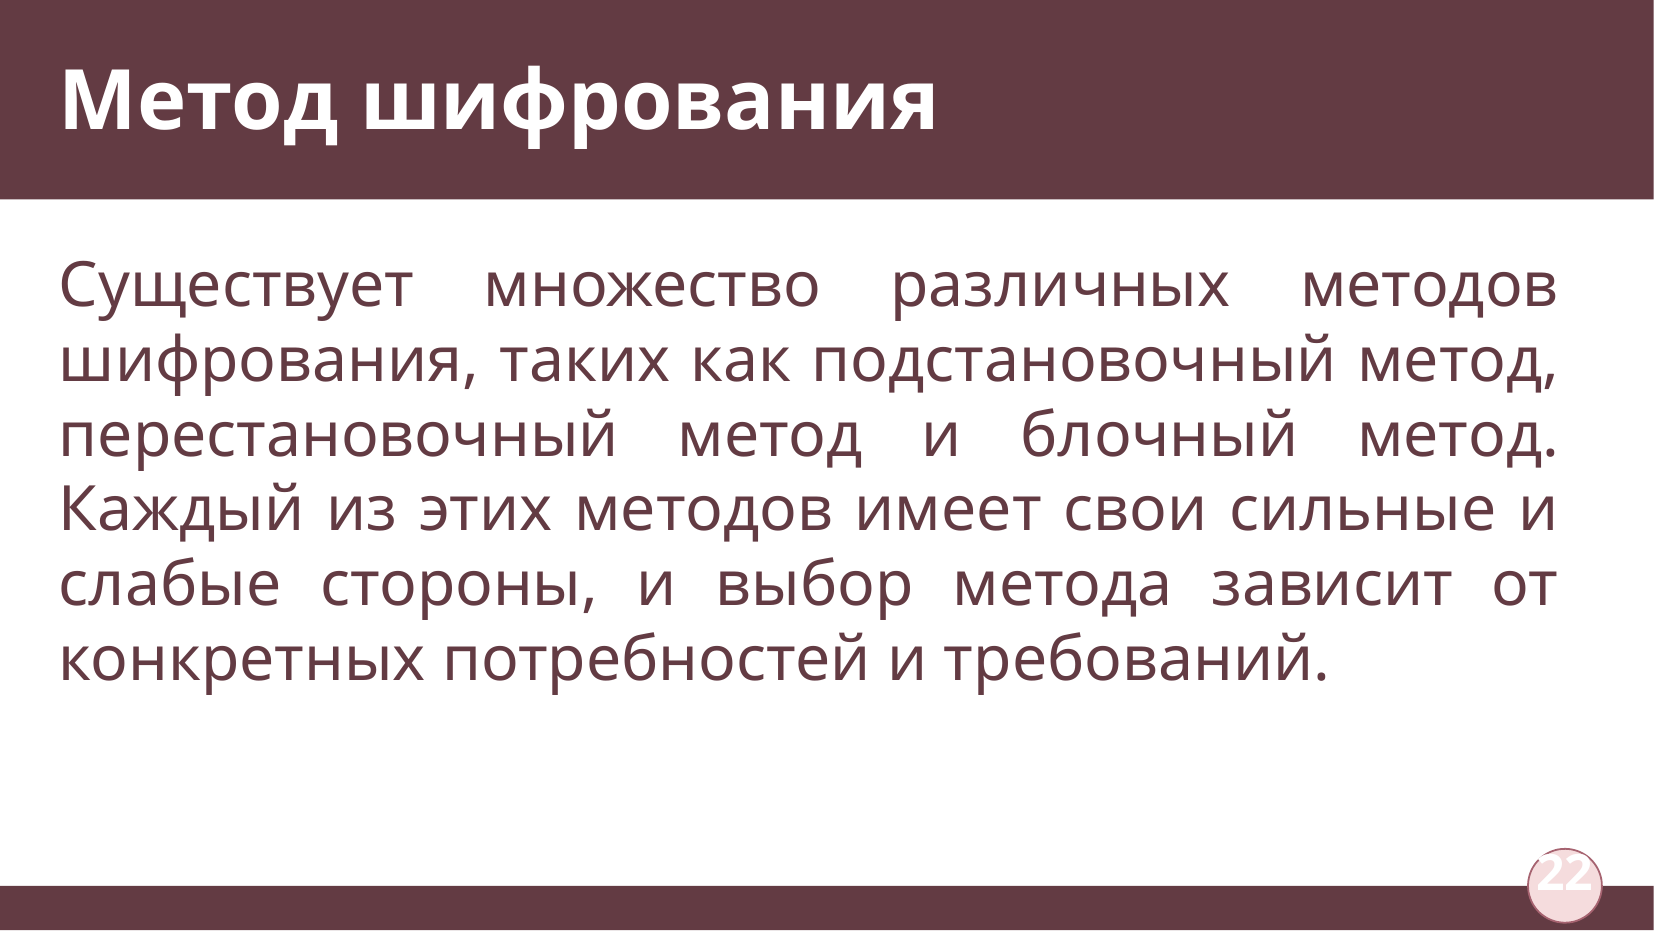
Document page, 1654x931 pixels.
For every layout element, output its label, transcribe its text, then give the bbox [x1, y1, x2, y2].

title Метод шифрования [59, 37, 1595, 155]
list Существует множество различных методов шифрования, таких как подстановочный метод, перестановочный метод и блочный метод. Каждый из этих методов имеет свои сильные и слабые стороны, и выбор метода зависит от конкретных потребностей и требований. [59, 243, 1595, 769]
